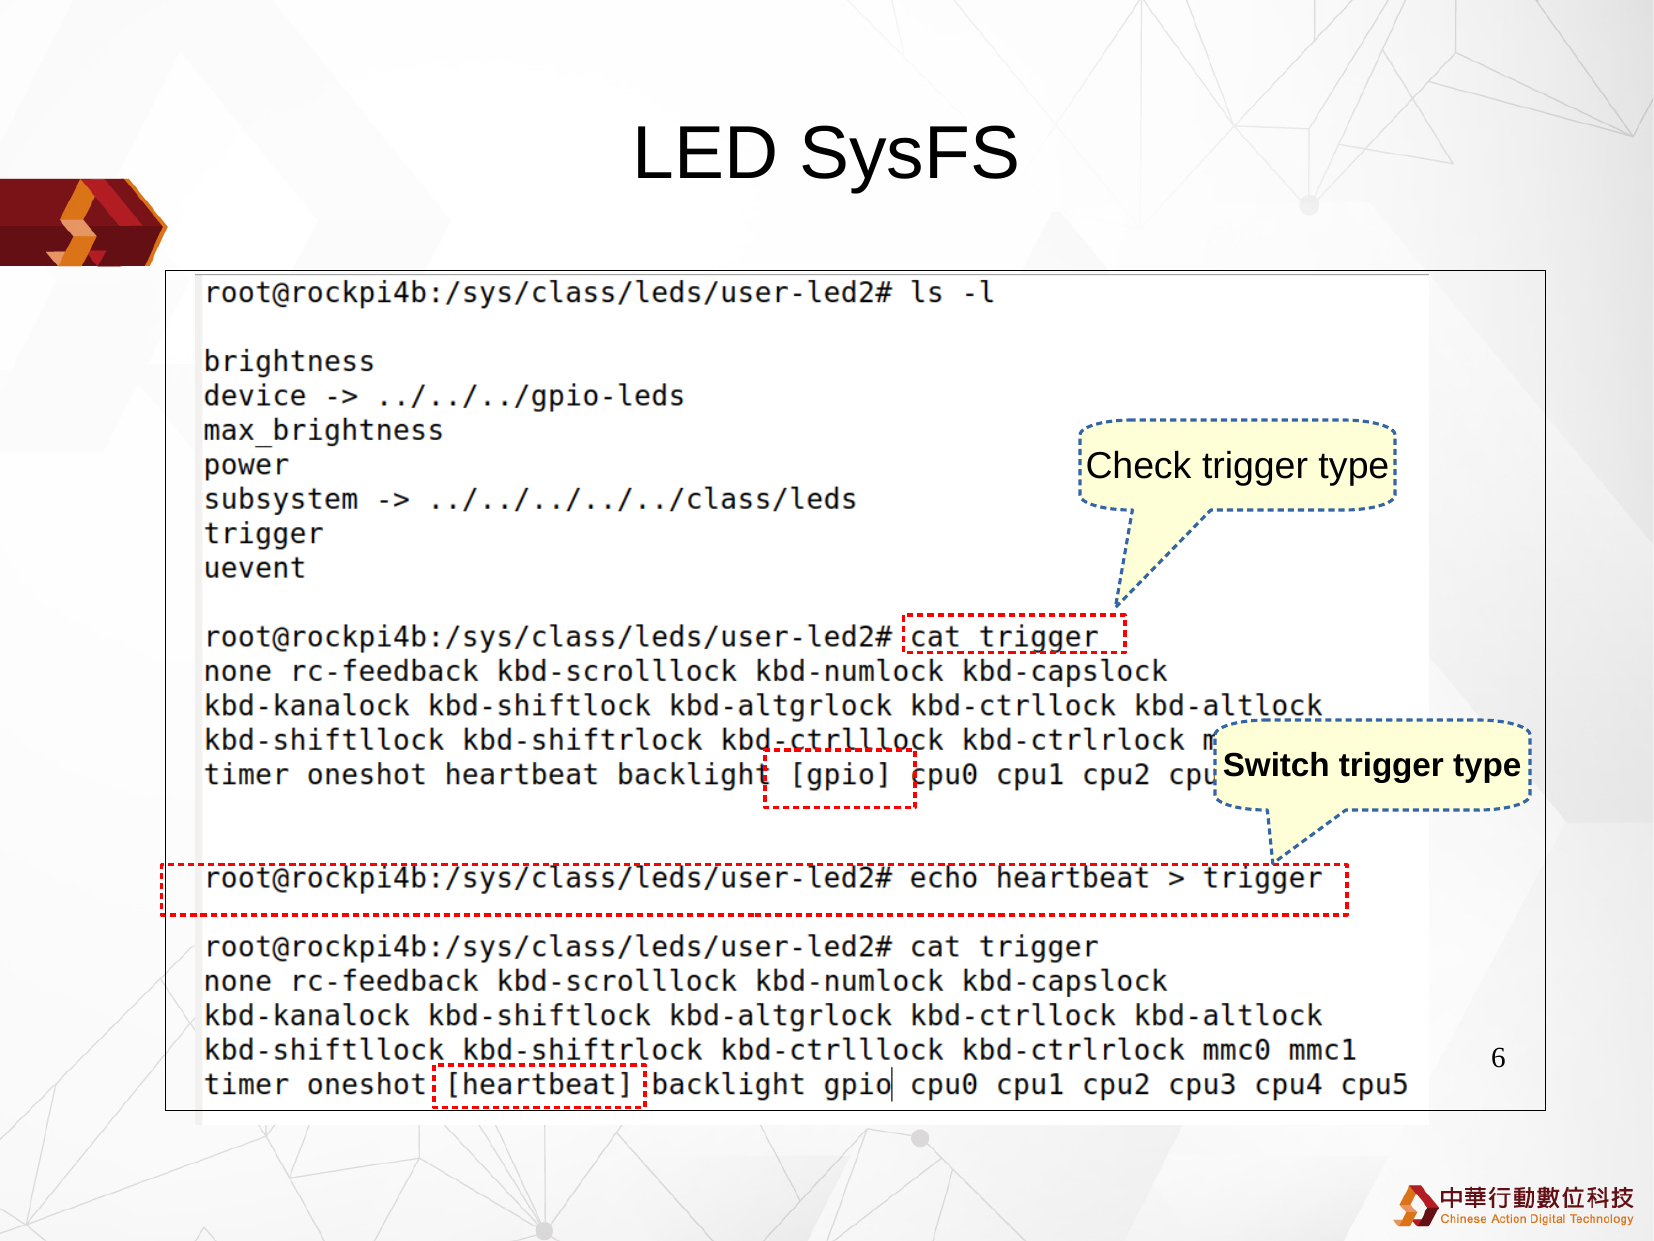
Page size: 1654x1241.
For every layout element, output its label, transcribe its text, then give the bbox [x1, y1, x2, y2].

title LED SysFS [82, 49, 1571, 257]
picture [0, 0, 1654, 1241]
text_box Switch trigger type [1215, 720, 1531, 864]
text_box Check trigger type [1080, 420, 1396, 608]
